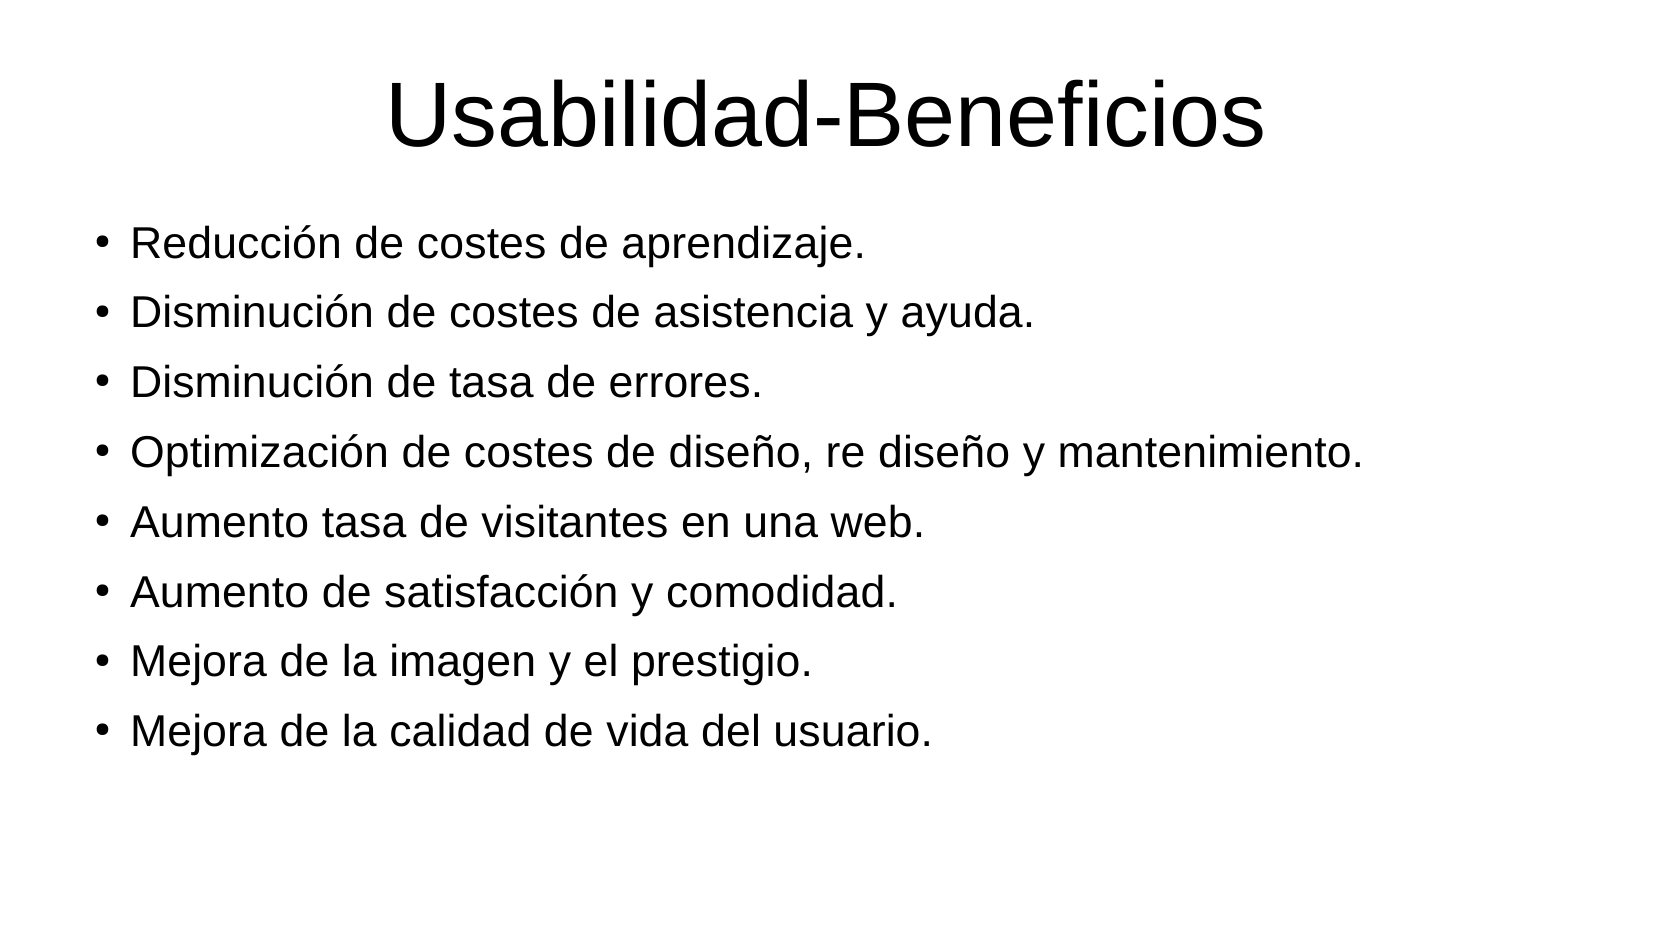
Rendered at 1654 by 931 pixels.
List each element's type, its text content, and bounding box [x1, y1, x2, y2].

list Reducción de costes de aprendizaje. Disminución de costes de asistencia y ayuda. Disminución de tasa de errores. Optimización de costes de diseño, re diseño y mantenimiento. Aumento tasa de visitantes en una web. Aumento de satisfacción y comodidad. Mejora de la imagen y el prestigio. Mejora de la calidad de vida del usuario. [82, 217, 1571, 758]
title Usabilidad-Beneficios [82, 37, 1571, 193]
